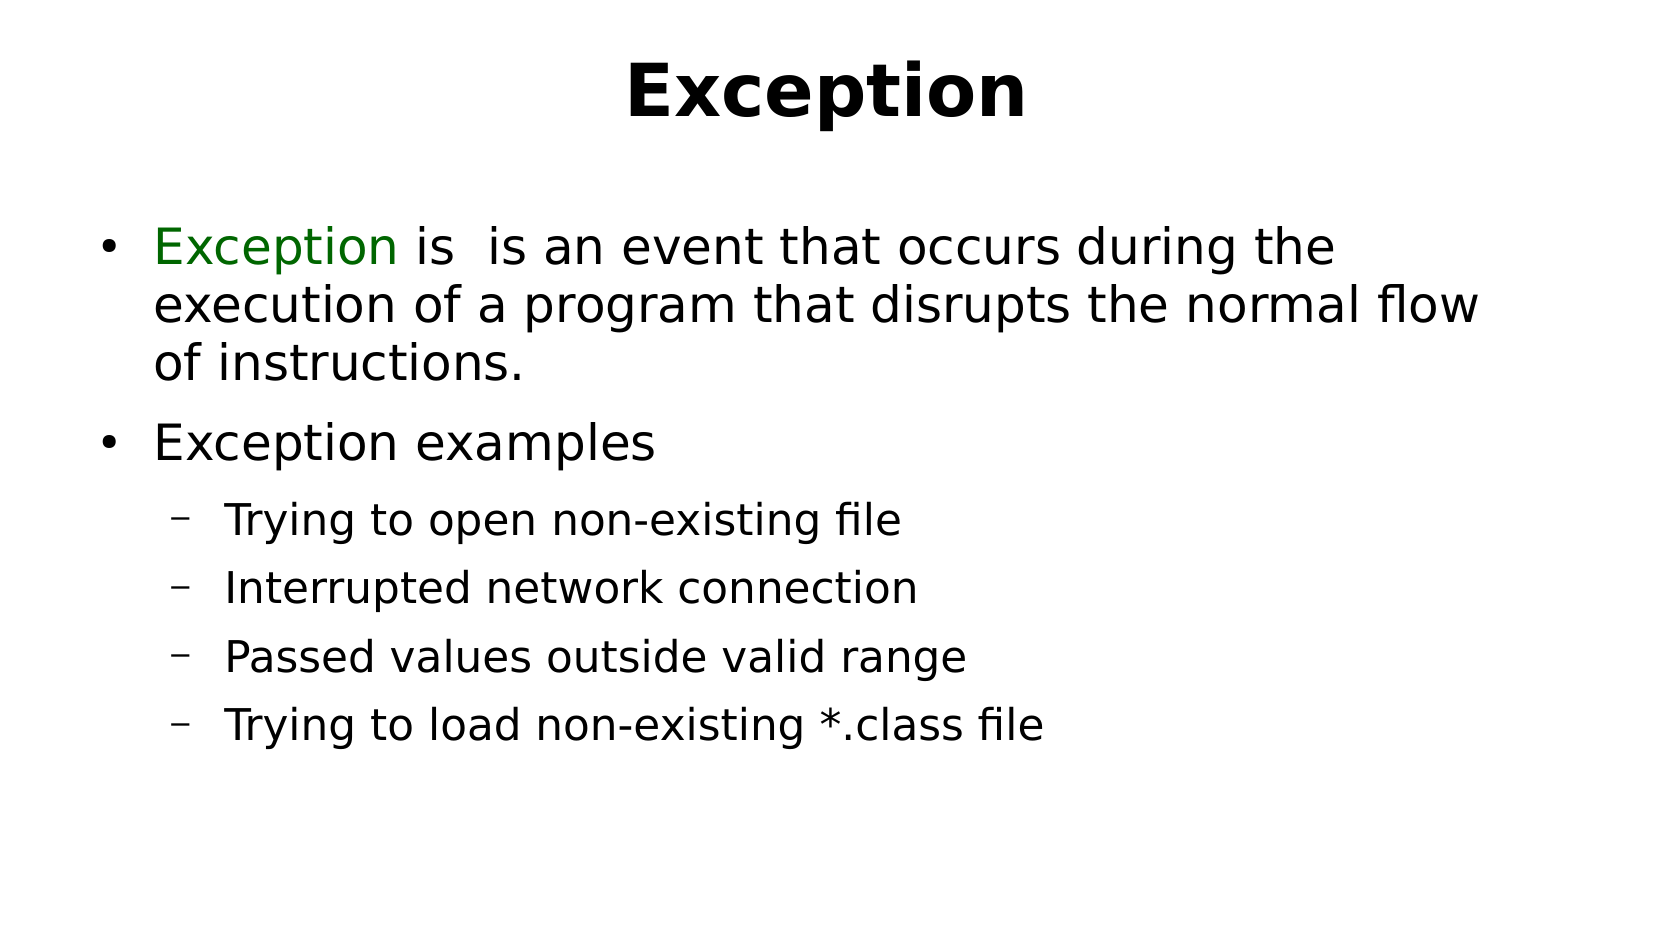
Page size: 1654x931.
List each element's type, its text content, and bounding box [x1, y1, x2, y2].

title Exception [82, 37, 1571, 147]
list Exception is is an event that occurs during the execution of a program that disrupts the normal flow of instructions. Exception examples Trying to open non-existing file Interrupted network connection Passed values outside valid range Trying to load non-existing *.class file [82, 217, 1538, 758]
